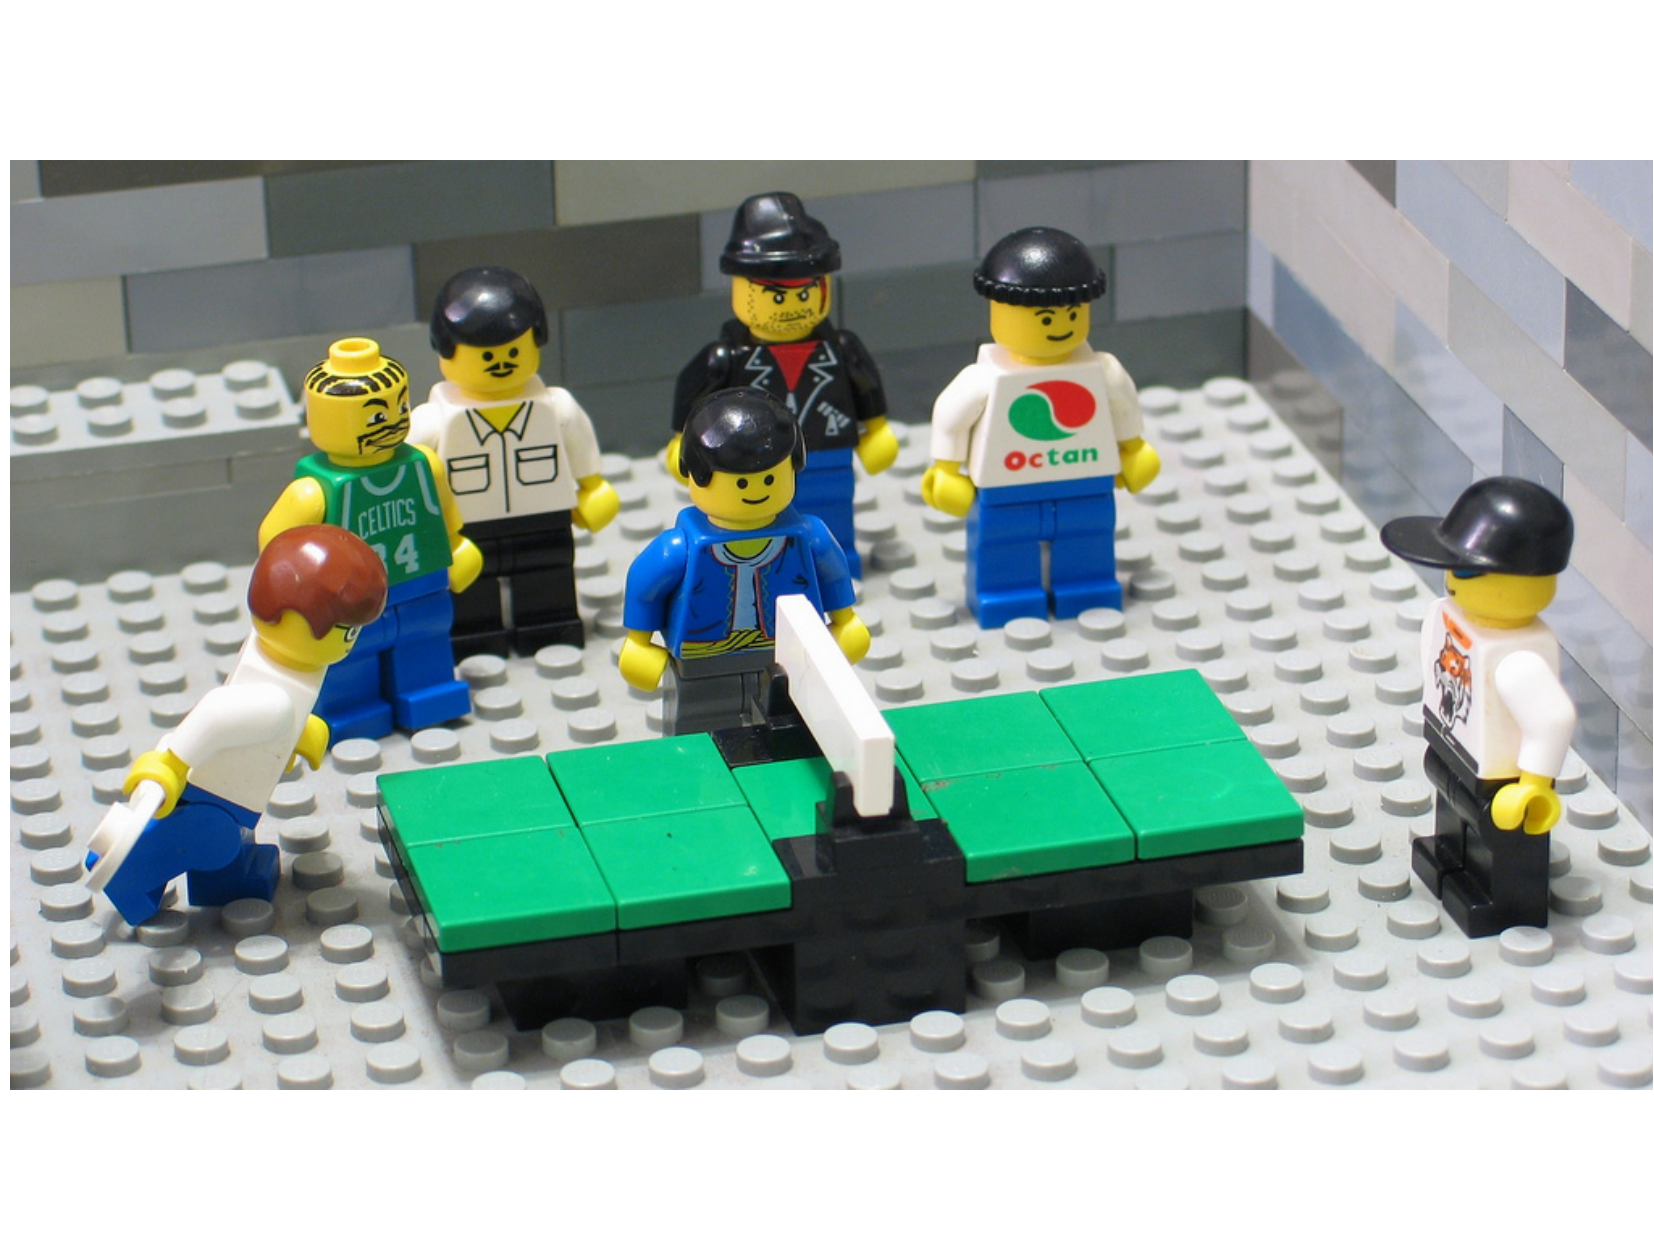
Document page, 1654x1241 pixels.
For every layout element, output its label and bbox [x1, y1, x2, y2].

picture [10, 160, 1653, 1090]
